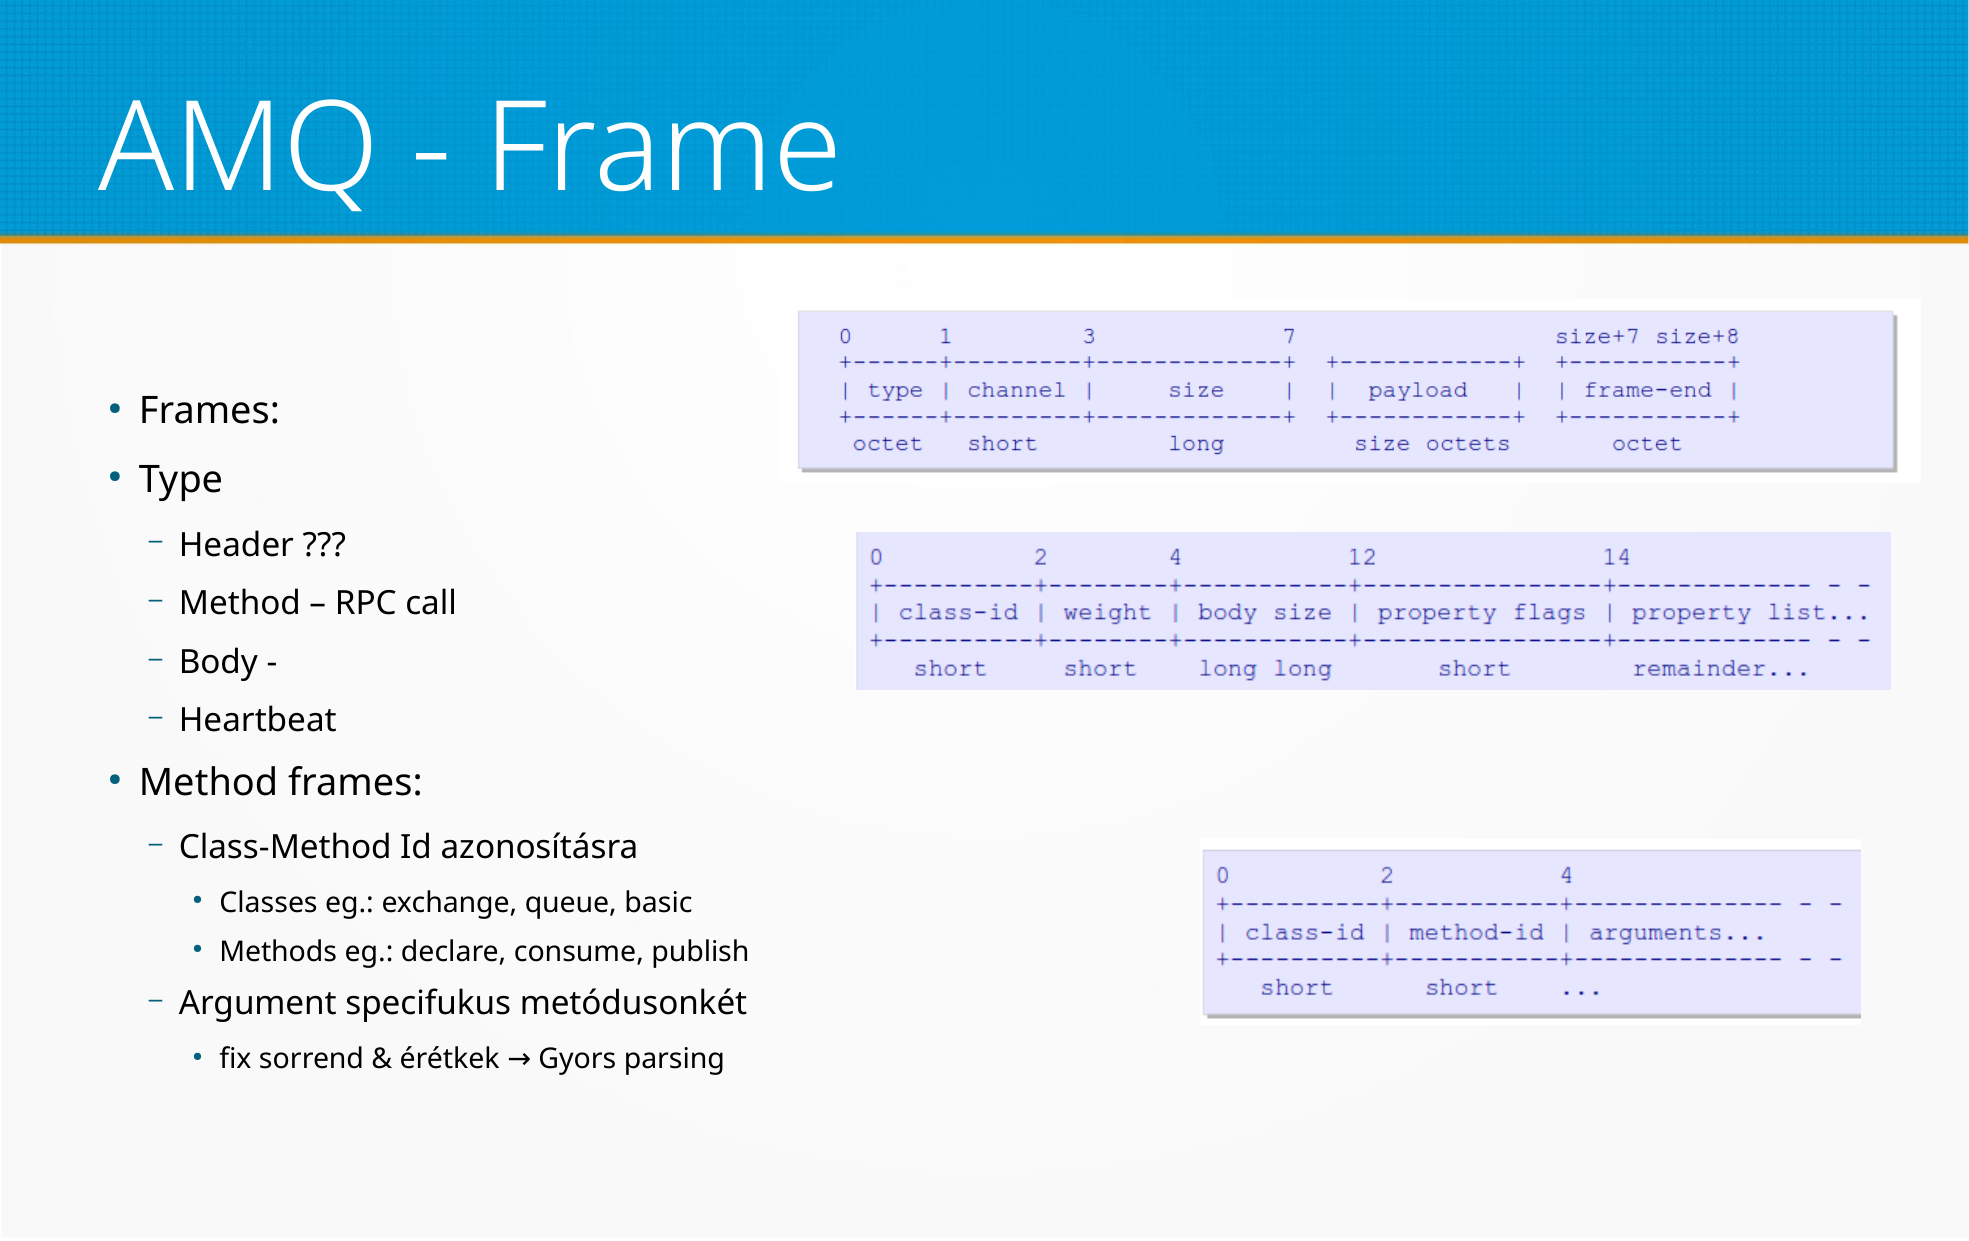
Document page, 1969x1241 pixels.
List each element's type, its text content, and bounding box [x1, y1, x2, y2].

list Frames: Type Header ??? Method – RPC call Body - Heartbeat Method frames: Class-Method Id azonosításra Classes eg.: exchange, queue, basic Methods eg.: declare, consume, publish Argument specifukus metódusonkét fix sorrend & érétkek → Gyors parsing [98, 315, 1861, 1081]
title AMQ - Frame [98, 19, 1870, 227]
picture [0, 233, 1969, 1241]
